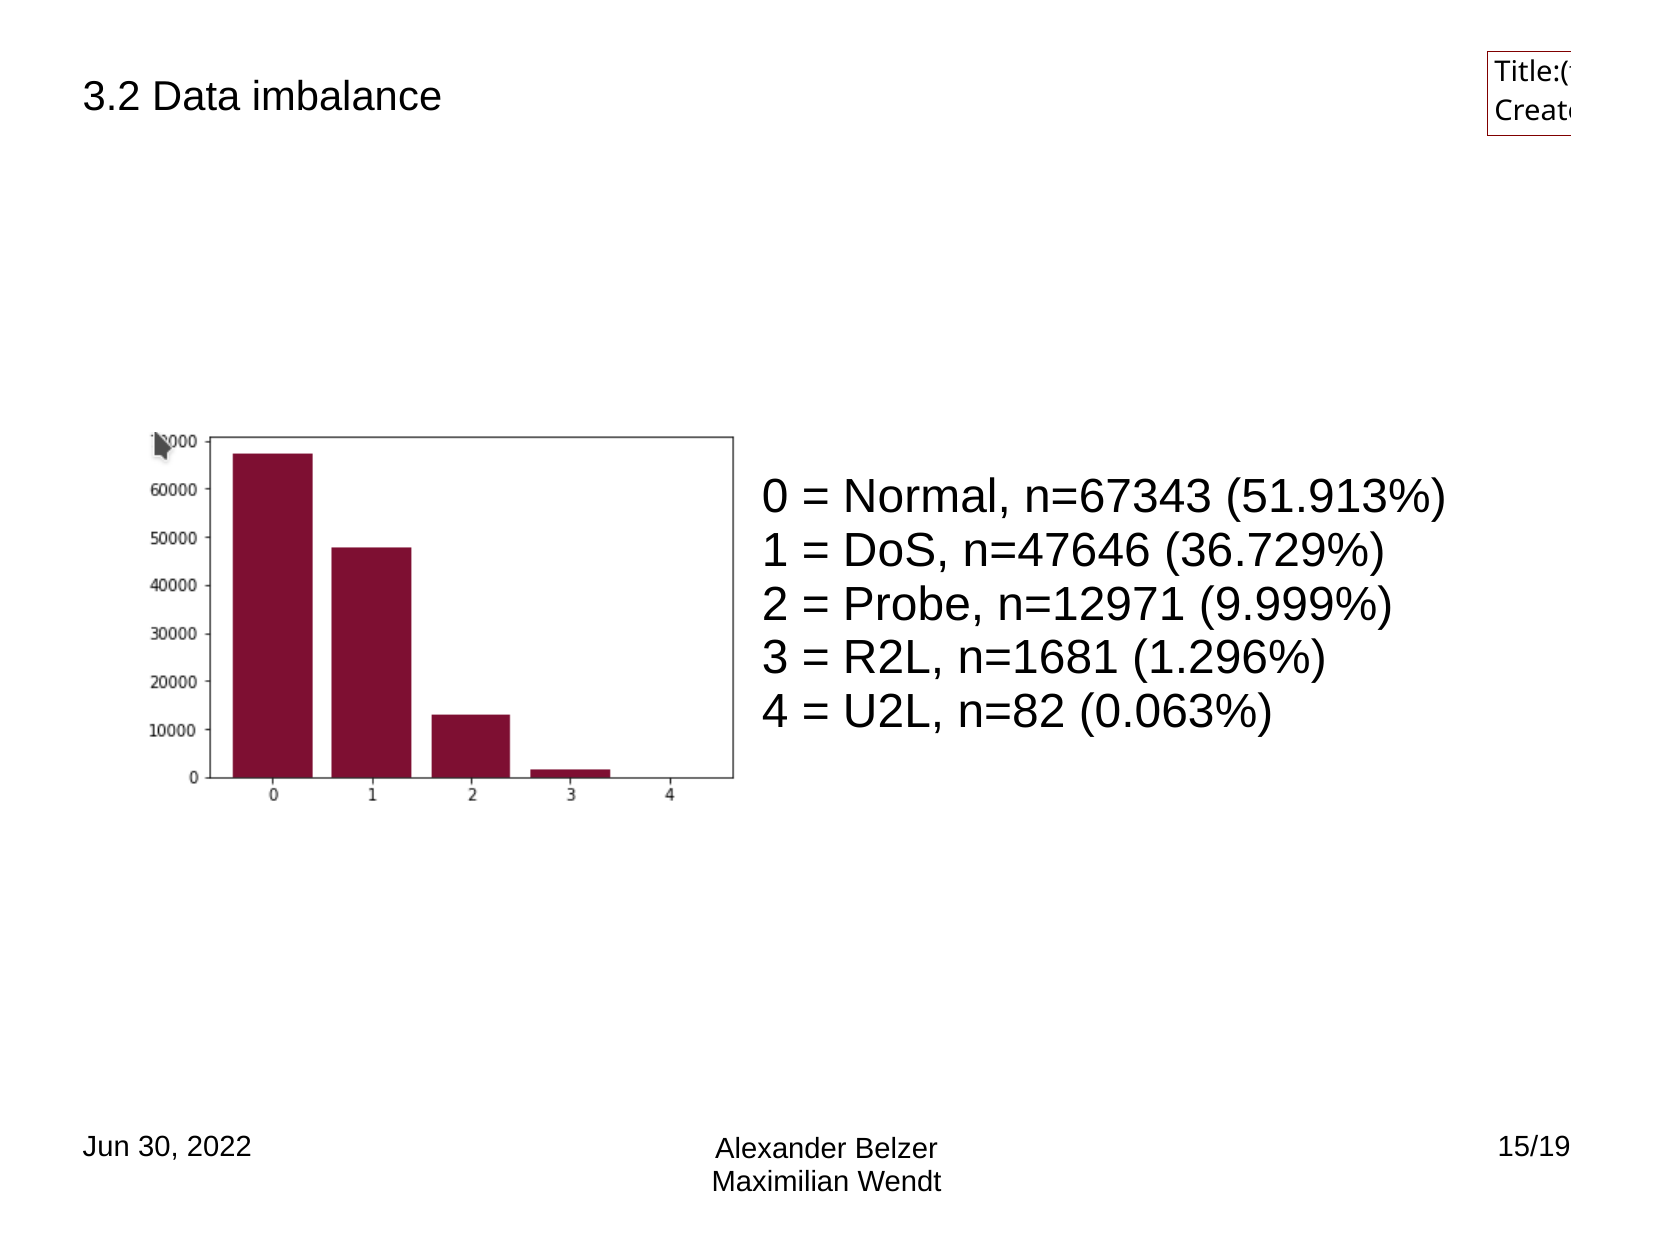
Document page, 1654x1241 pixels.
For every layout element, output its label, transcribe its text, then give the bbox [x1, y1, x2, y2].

subtitle 0 = Normal, n=67343 (51.913%) 1 = DoS, n=47646 (36.729%) 2 = Probe, n=12971 (9.999%) 3 = R2L, n=1681 (1.296%) 4 = U2L, n=82 (0.063%) [761, 469, 1565, 739]
title 3.2 Data imbalance [82, 34, 1571, 151]
picture [147, 432, 742, 815]
